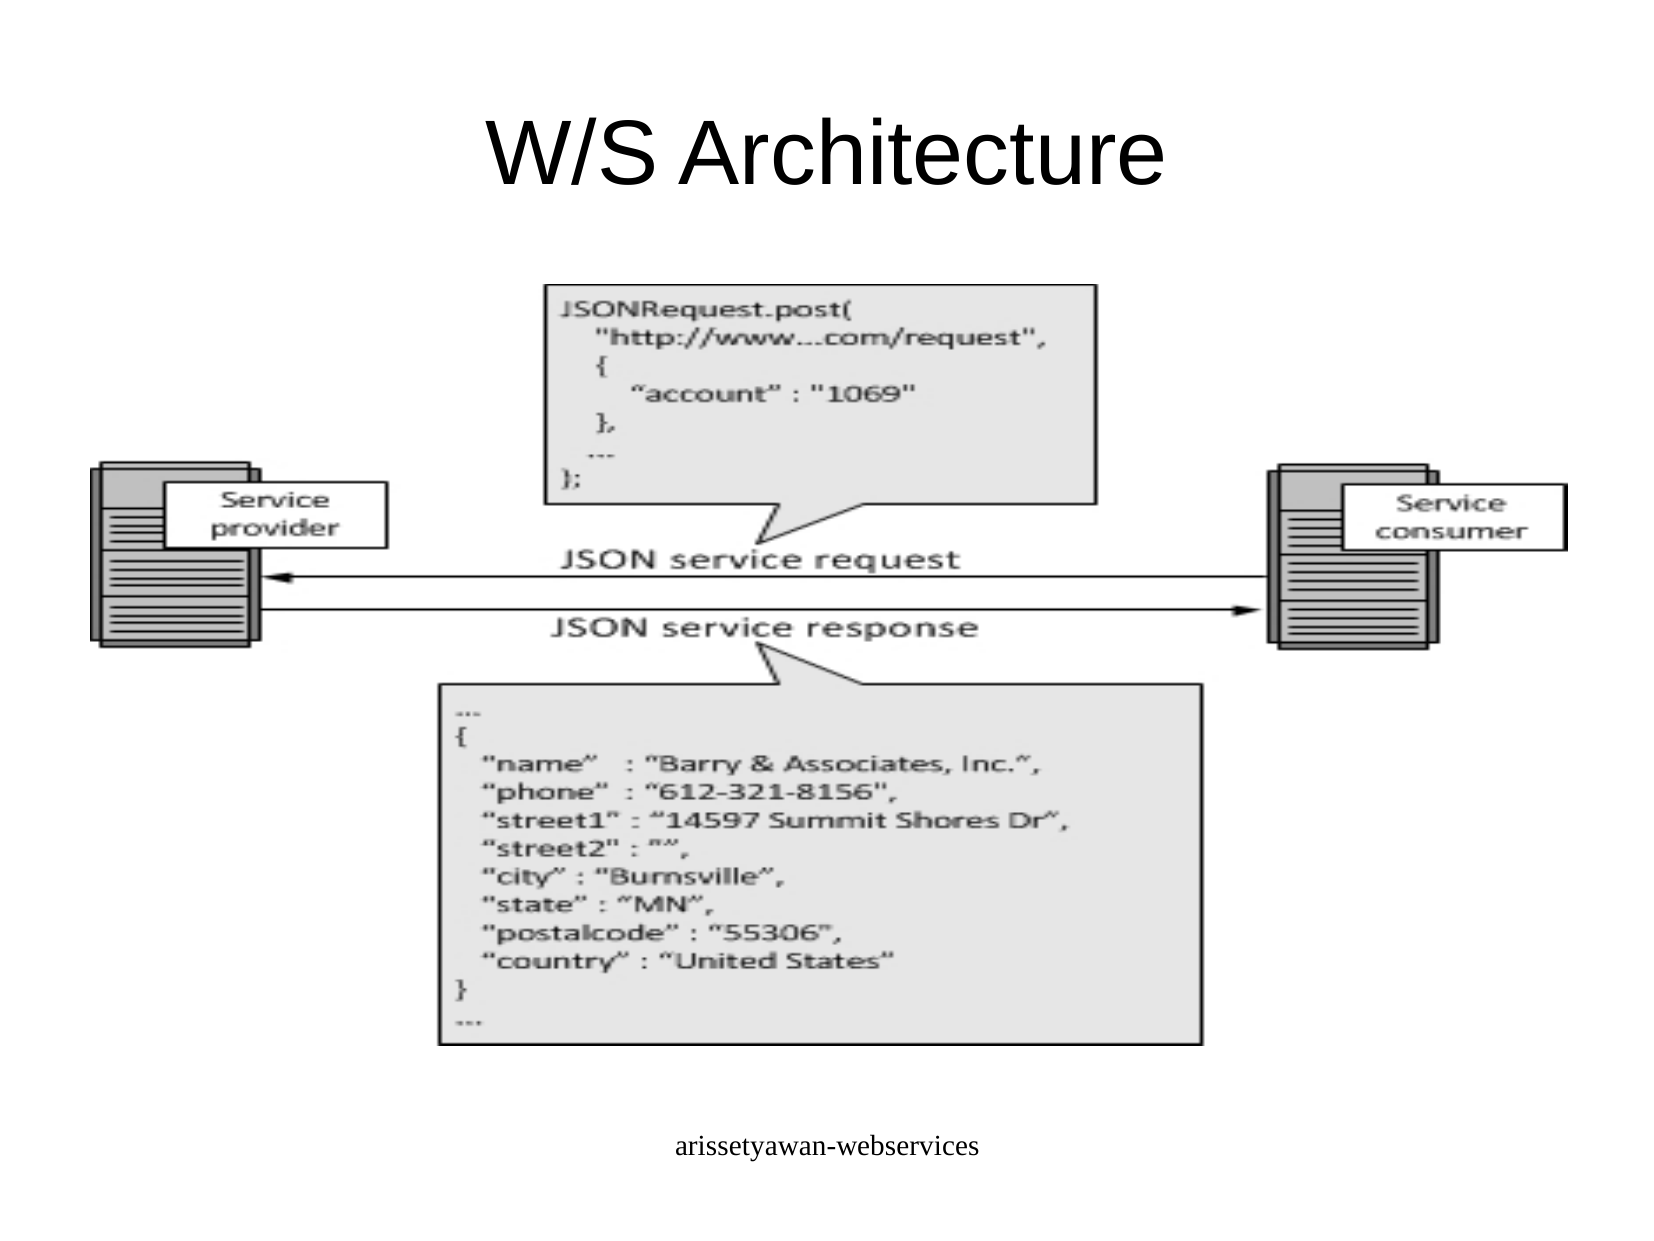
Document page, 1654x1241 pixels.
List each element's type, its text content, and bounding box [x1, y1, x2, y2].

title W/S Architecture [82, 49, 1571, 257]
picture [90, 284, 1568, 1046]
